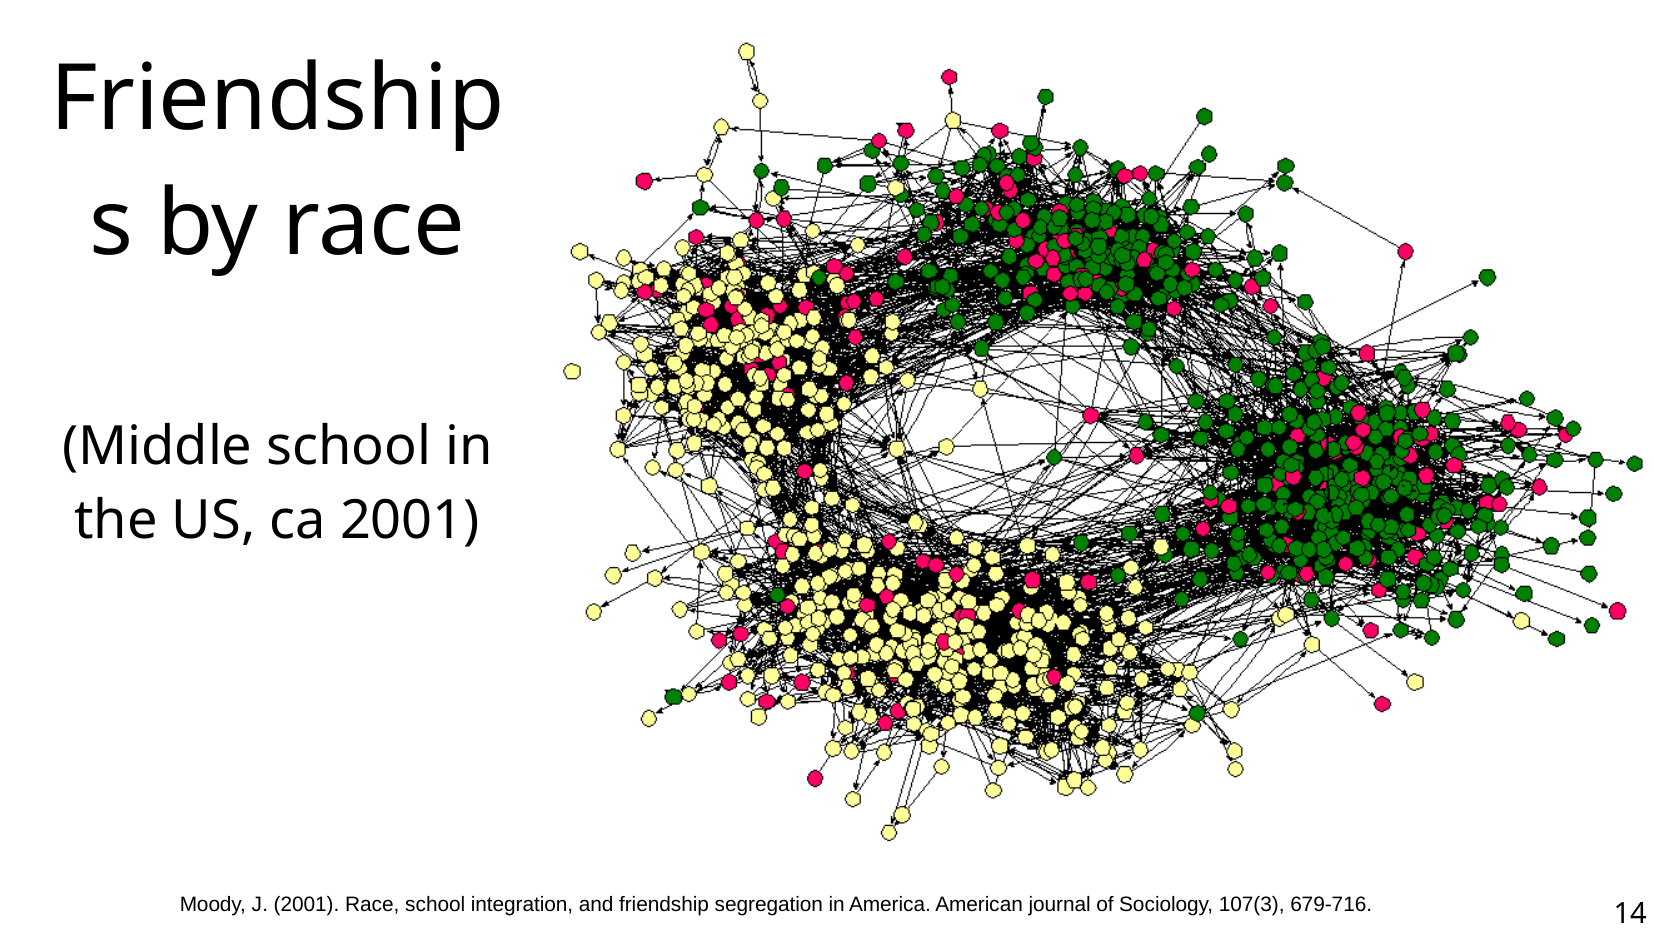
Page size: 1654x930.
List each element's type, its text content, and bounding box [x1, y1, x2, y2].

picture [552, 24, 1648, 850]
text_box Moody, J. (2001). Race, school integration, and friendship segregation in America. American journal of Sociology, 107(3), 679-716. [165, 885, 1388, 920]
title Friendships by race (Middle school in the US, ca 2001) [30, 1, 526, 585]
